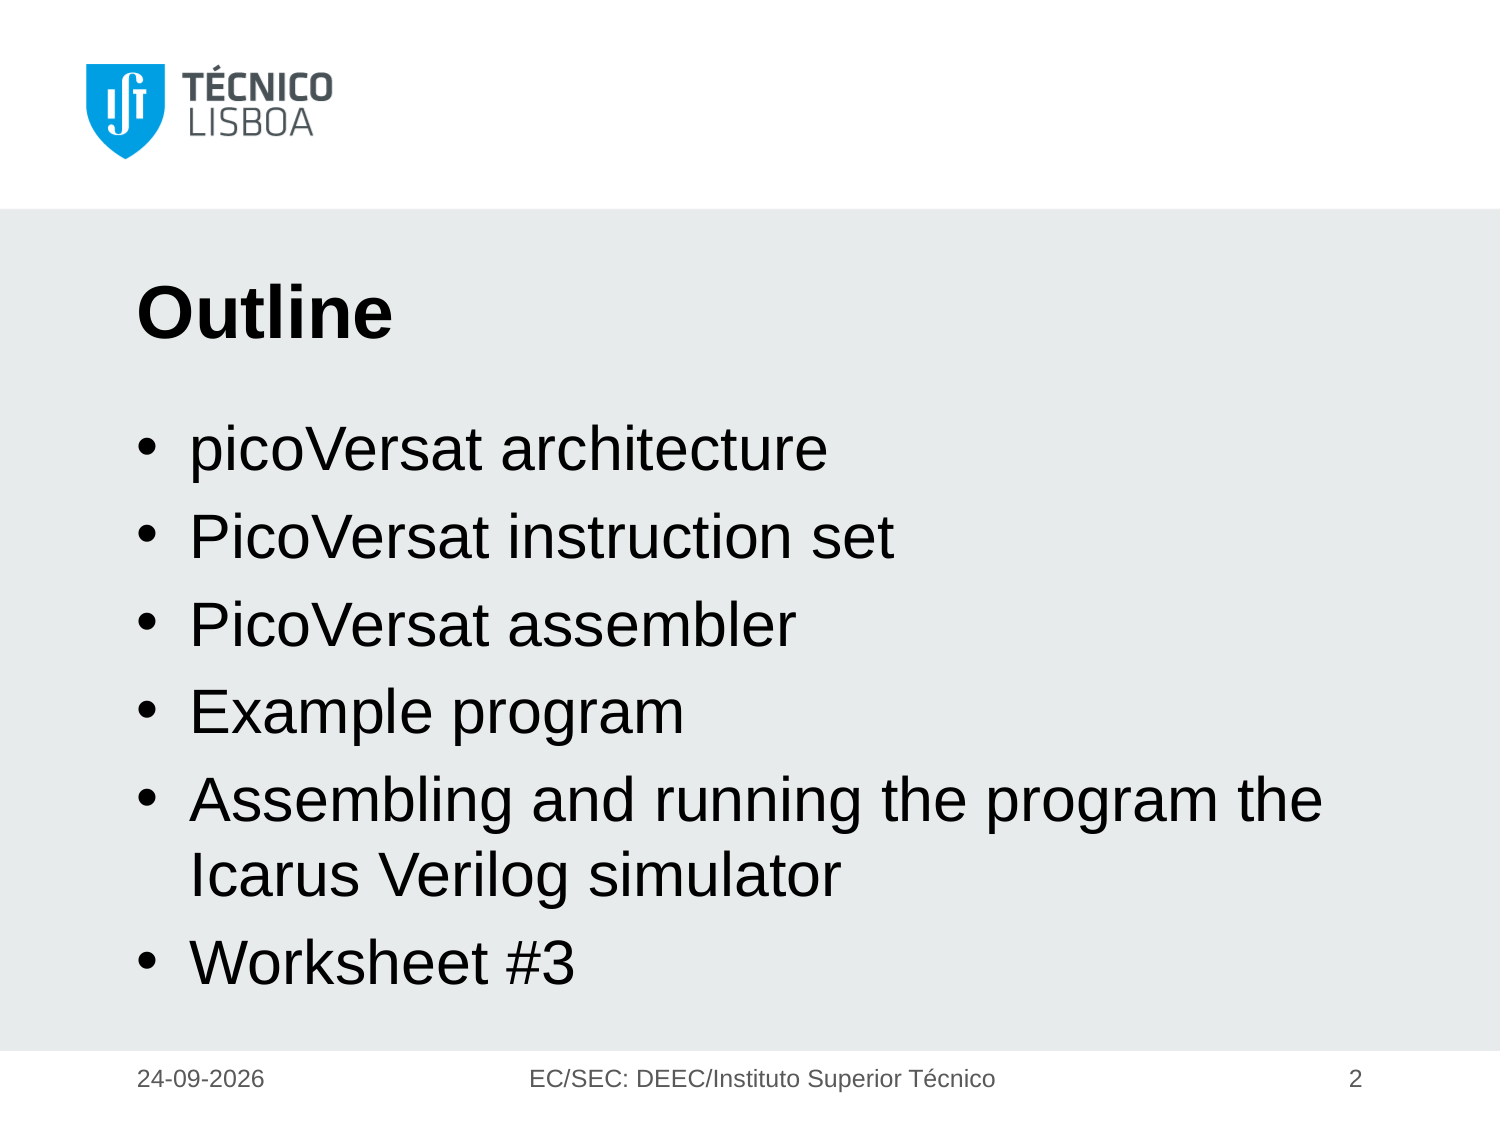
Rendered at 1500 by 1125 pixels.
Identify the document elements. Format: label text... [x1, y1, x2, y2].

slide_number 25-09-2018 [121, 1052, 425, 1103]
title Outline [121, 237, 1378, 381]
slide_number <number> [1077, 1052, 1378, 1103]
list picoVersat architecture PicoVersat instruction set PicoVersat assembler Example program Assembling and running the program the Icarus Verilog simulator Worksheet #3 [121, 400, 1378, 1005]
picture [0, 0, 1500, 1125]
footer EC/SEC: DEEC/Instituto Superior Técnico [512, 1052, 1021, 1103]
